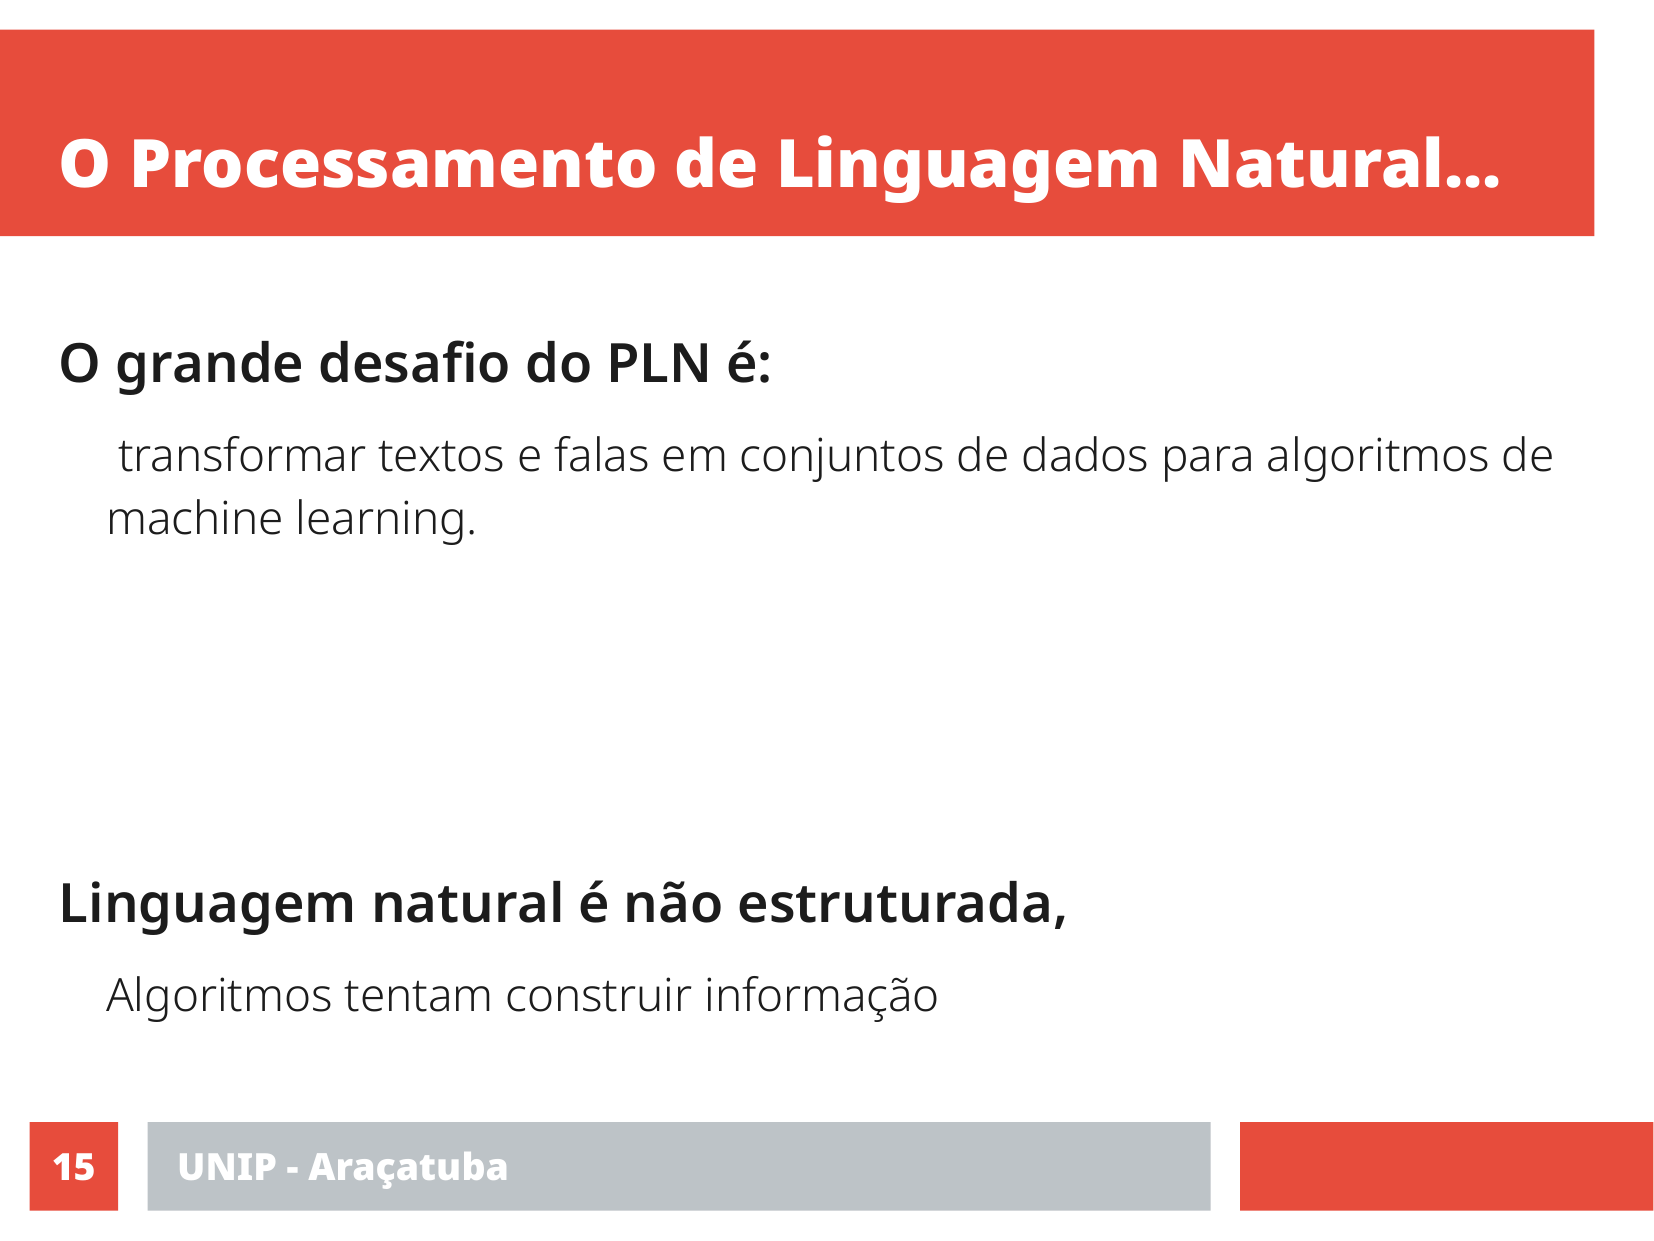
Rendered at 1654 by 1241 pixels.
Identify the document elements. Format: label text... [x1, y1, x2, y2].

list O grande desafio do PLN é: transformar textos e falas em conjuntos de dados para algoritmos de machine learning. Linguagem natural é não estruturada, Algoritmos tentam construir informação [59, 324, 1565, 1093]
title O Processamento de Linguagem Natural... [59, 59, 1595, 207]
